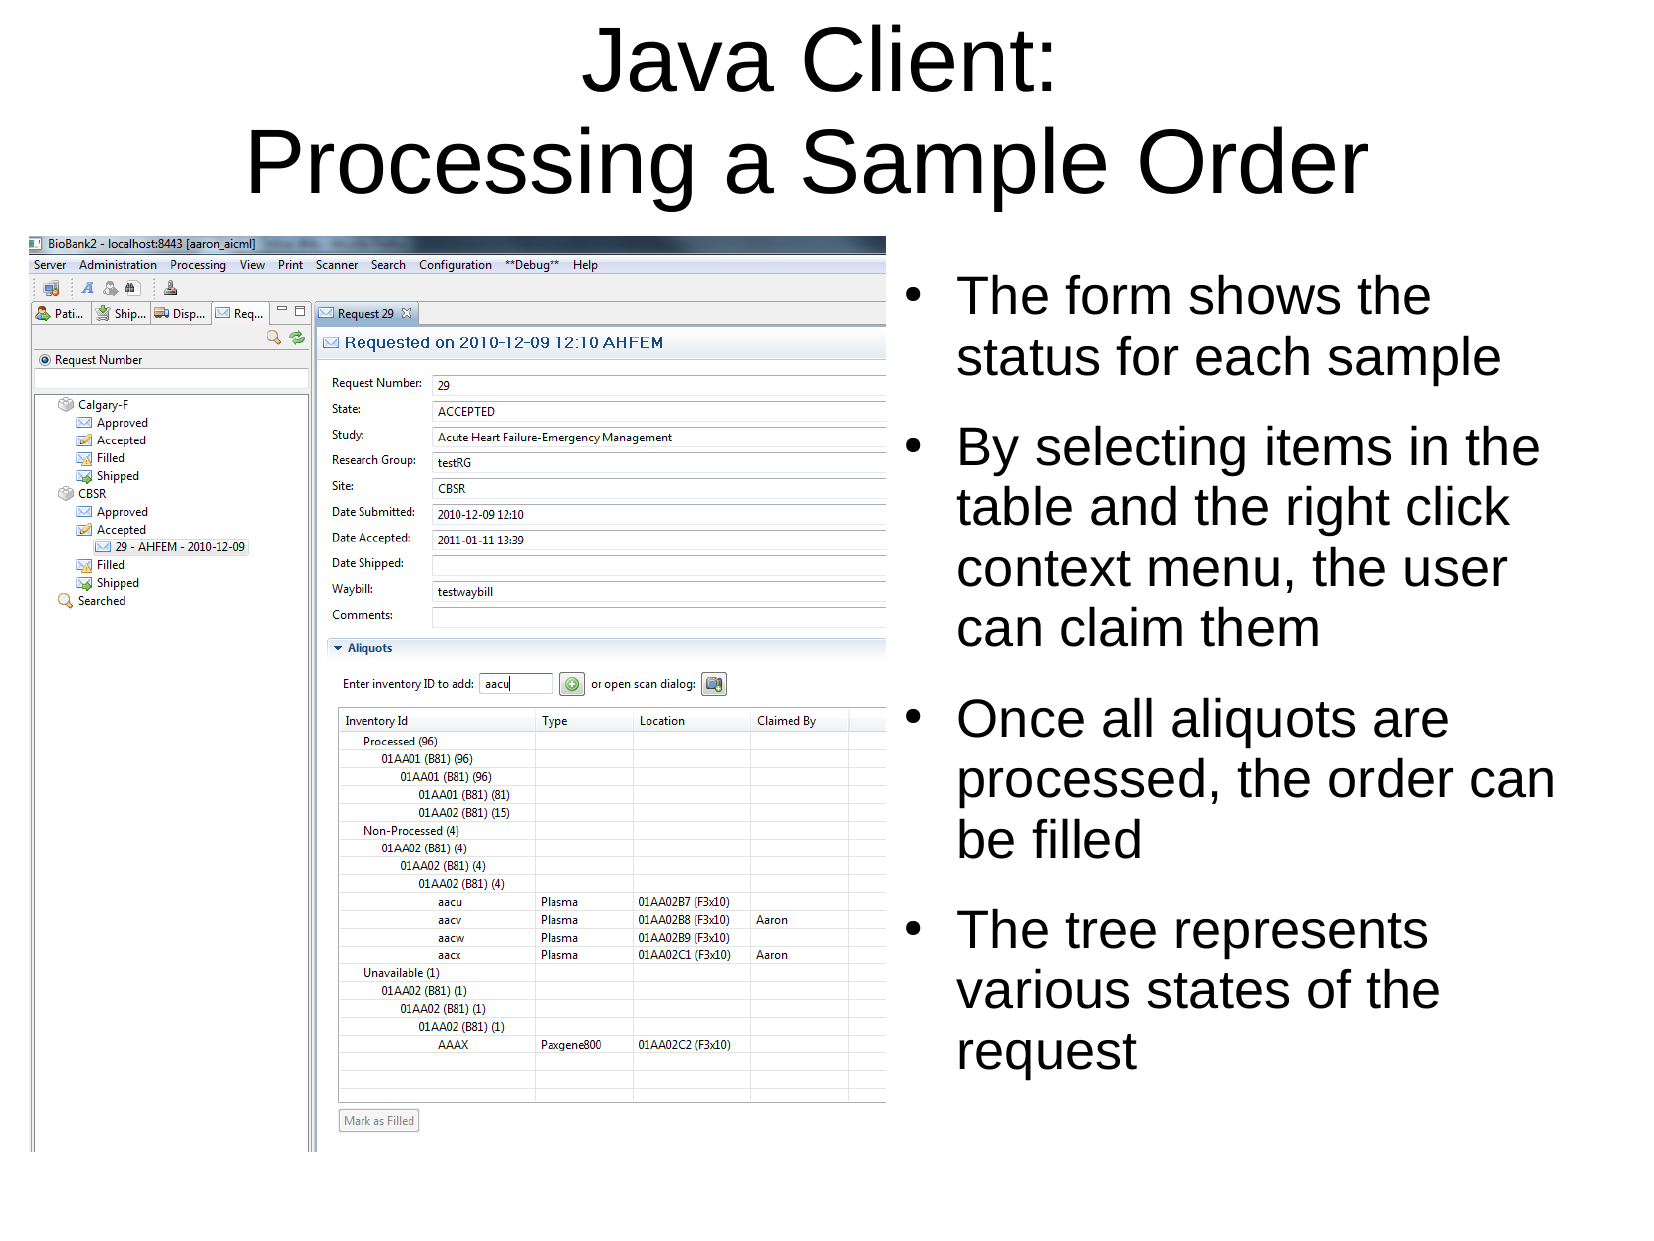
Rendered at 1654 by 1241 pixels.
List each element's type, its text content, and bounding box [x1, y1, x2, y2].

picture [29, 236, 886, 1152]
list The form shows the status for each sample By selecting items in the table and the right click context menu, the user can claim them Once all aliquots are processed, the order can be filled The tree represents various states of the request [886, 265, 1571, 1115]
title Java Client: Processing a Sample Order [76, 8, 1565, 214]
